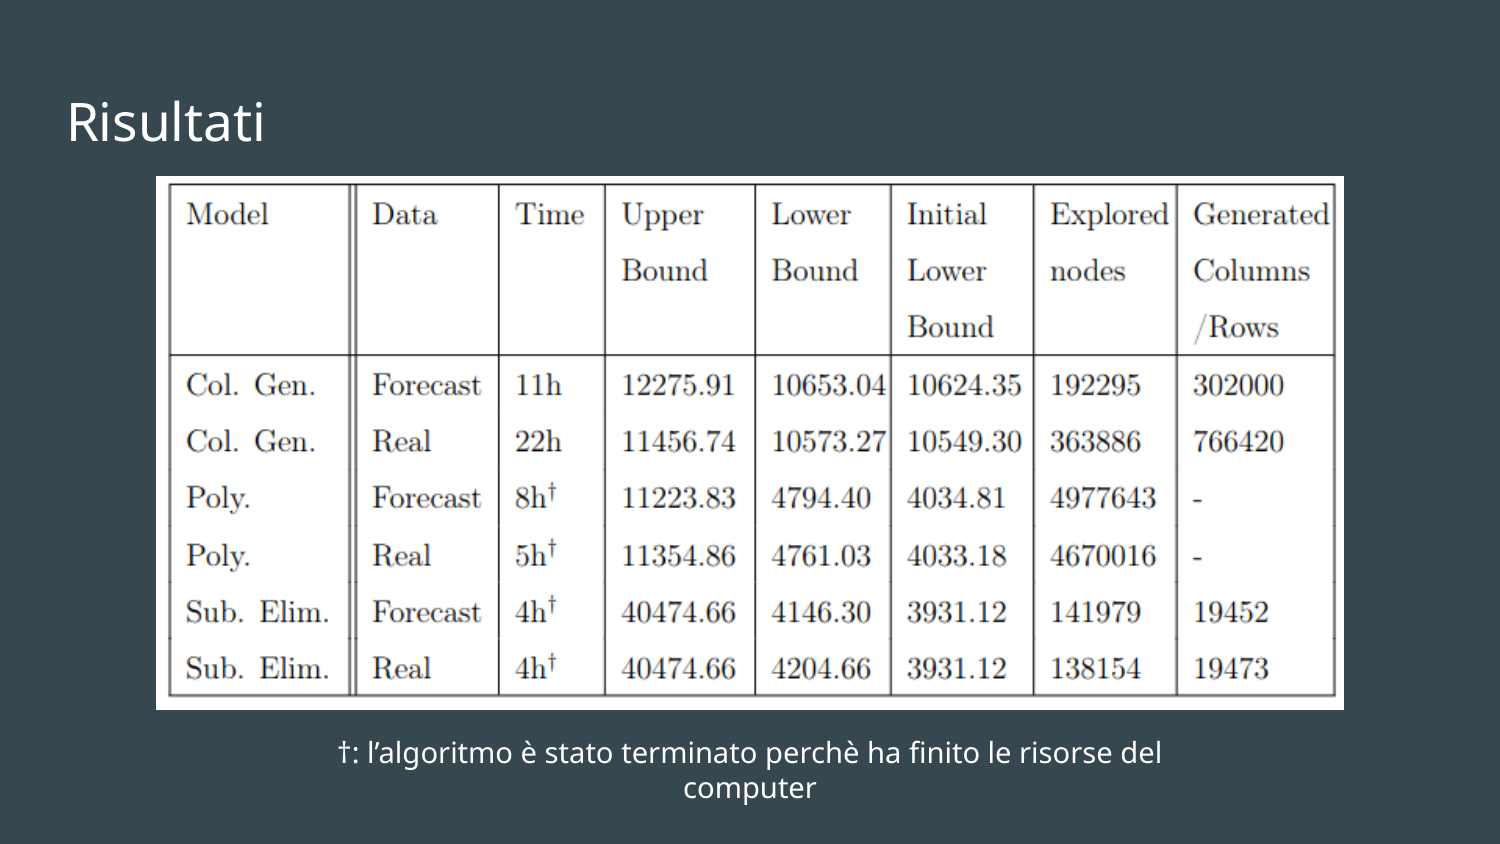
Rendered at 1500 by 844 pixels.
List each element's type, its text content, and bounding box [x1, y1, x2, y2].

title Risultati [51, 72, 1449, 167]
picture [156, 176, 1344, 710]
text_box †: l’algoritmo è stato terminato perchè ha finito le risorse del computer [284, 719, 1216, 820]
